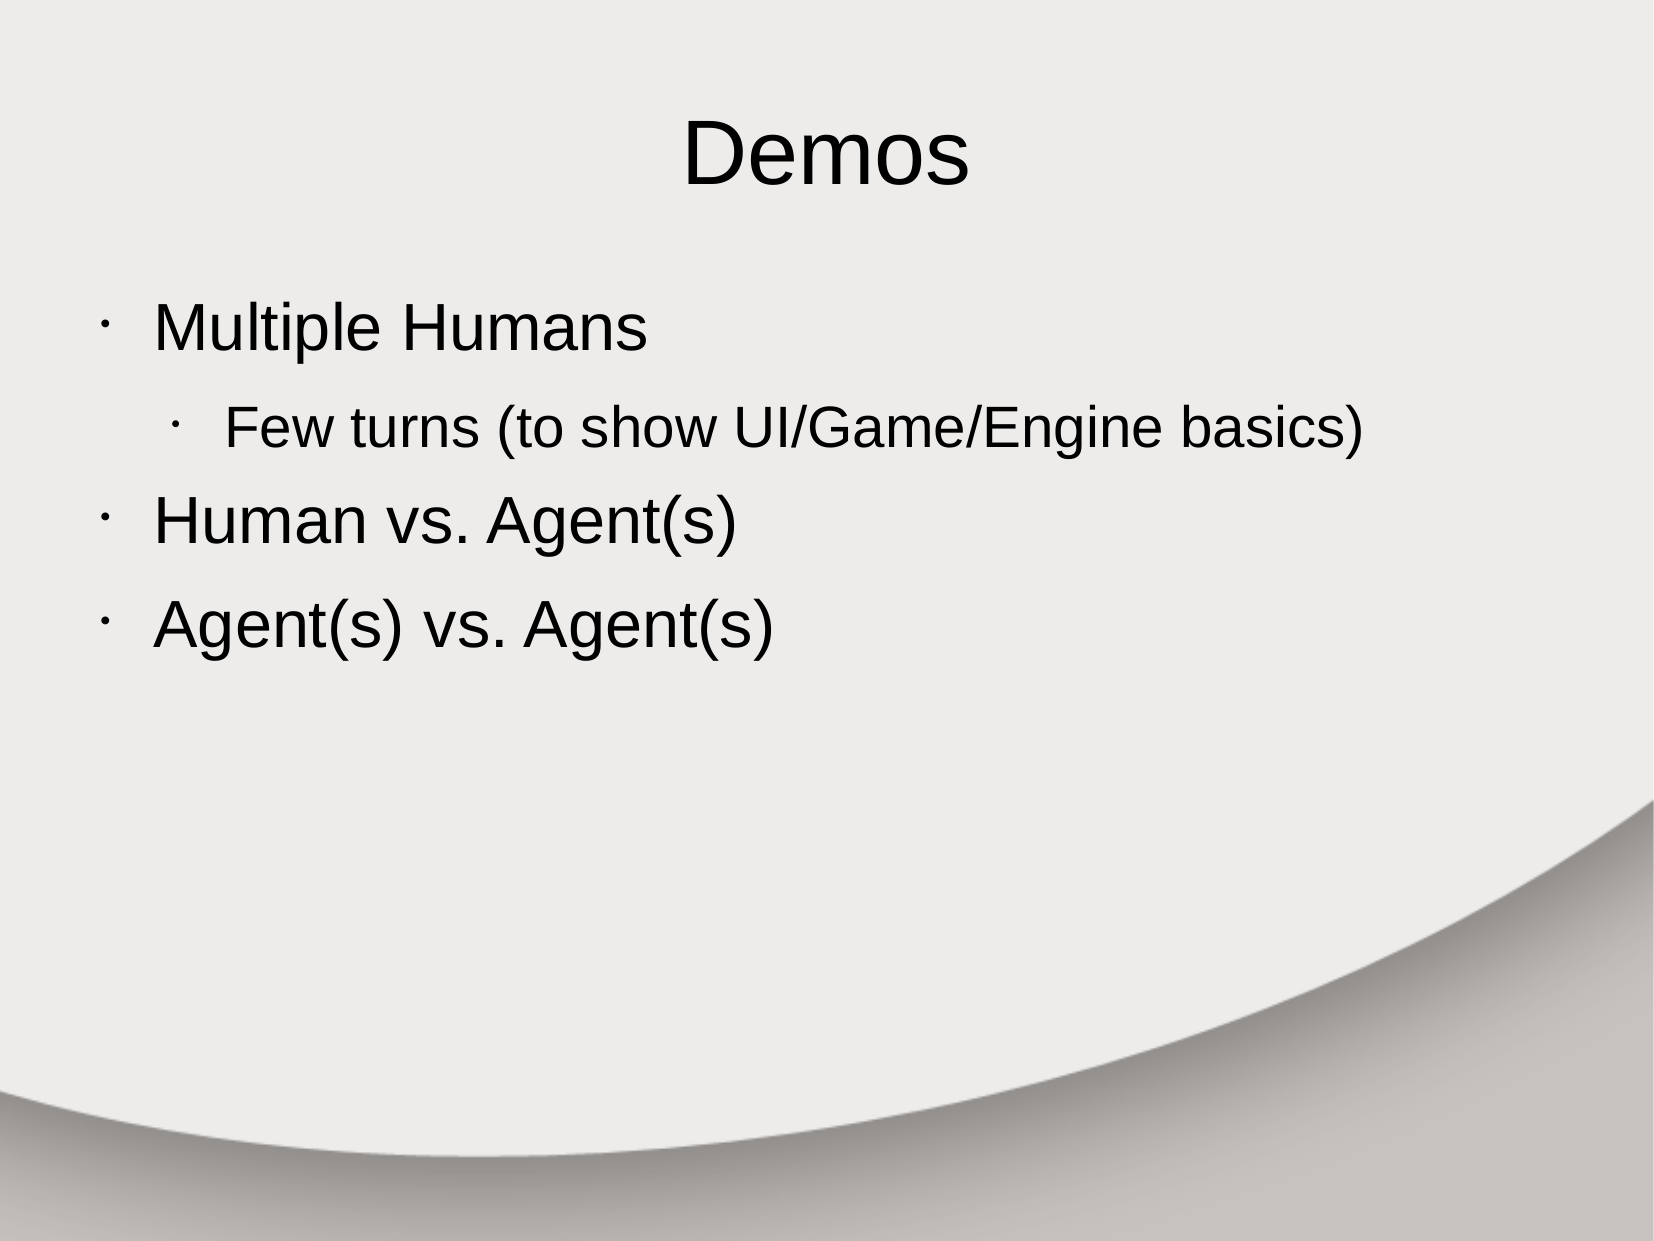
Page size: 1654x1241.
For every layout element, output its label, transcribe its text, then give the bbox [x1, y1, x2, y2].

picture [0, 0, 1654, 1241]
title Demos [82, 56, 1571, 250]
list Multiple Humans Few turns (to show UI/Game/Engine basics) Human vs. Agent(s) Agent(s) vs. Agent(s) [82, 290, 1571, 1094]
